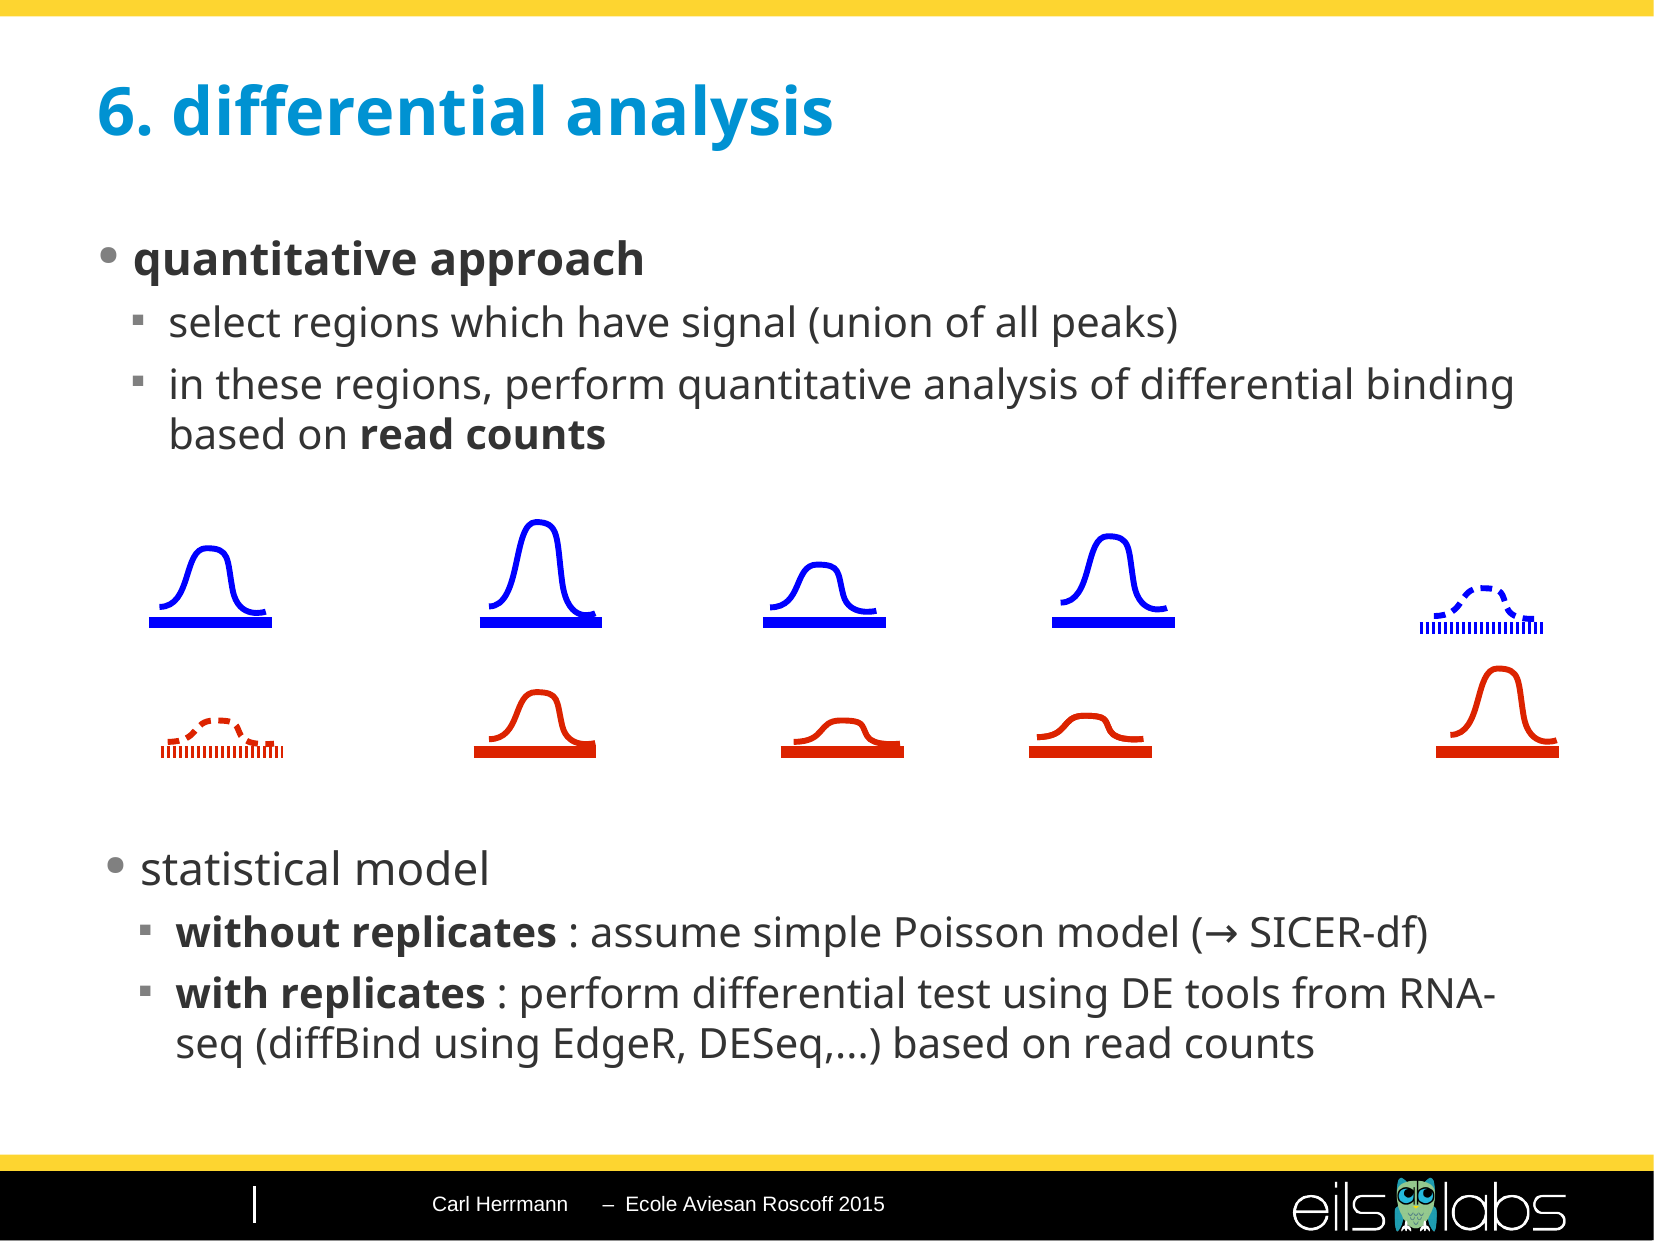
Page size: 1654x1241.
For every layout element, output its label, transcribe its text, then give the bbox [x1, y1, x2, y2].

picture [1292, 1177, 1566, 1232]
list statistical model without replicates : assume simple Poisson model (→ SICER-df) with replicates : perform differential test using DE tools from RNA-seq (diffBind using EdgeR, DESeq,...) based on read counts [89, 831, 1545, 1149]
list quantitative approach select regions which have signal (union of all peaks) in these regions, perform quantitative analysis of differential binding based on read counts [82, 222, 1538, 539]
title 6. differential analysis [82, 61, 1571, 168]
